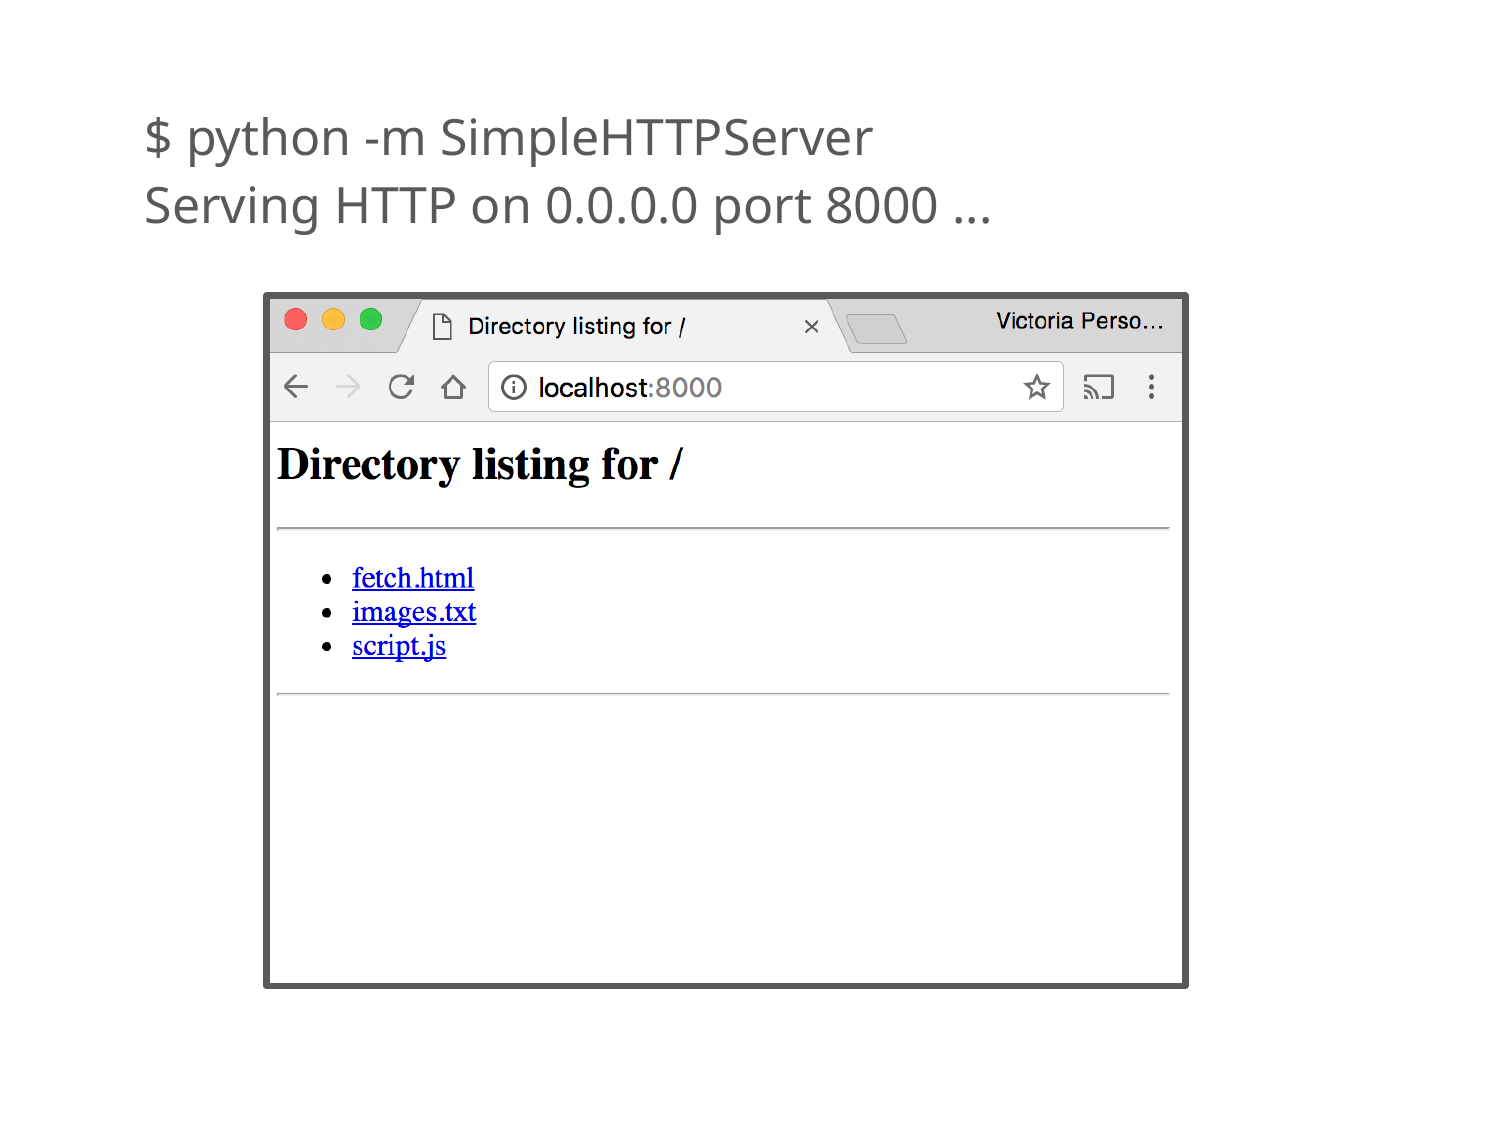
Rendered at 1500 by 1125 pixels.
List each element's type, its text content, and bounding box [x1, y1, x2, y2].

list $ python -m SimpleHTTPServer Serving HTTP on 0.0.0.0 port 8000 ... [129, 80, 1373, 224]
picture [269, 298, 1183, 983]
